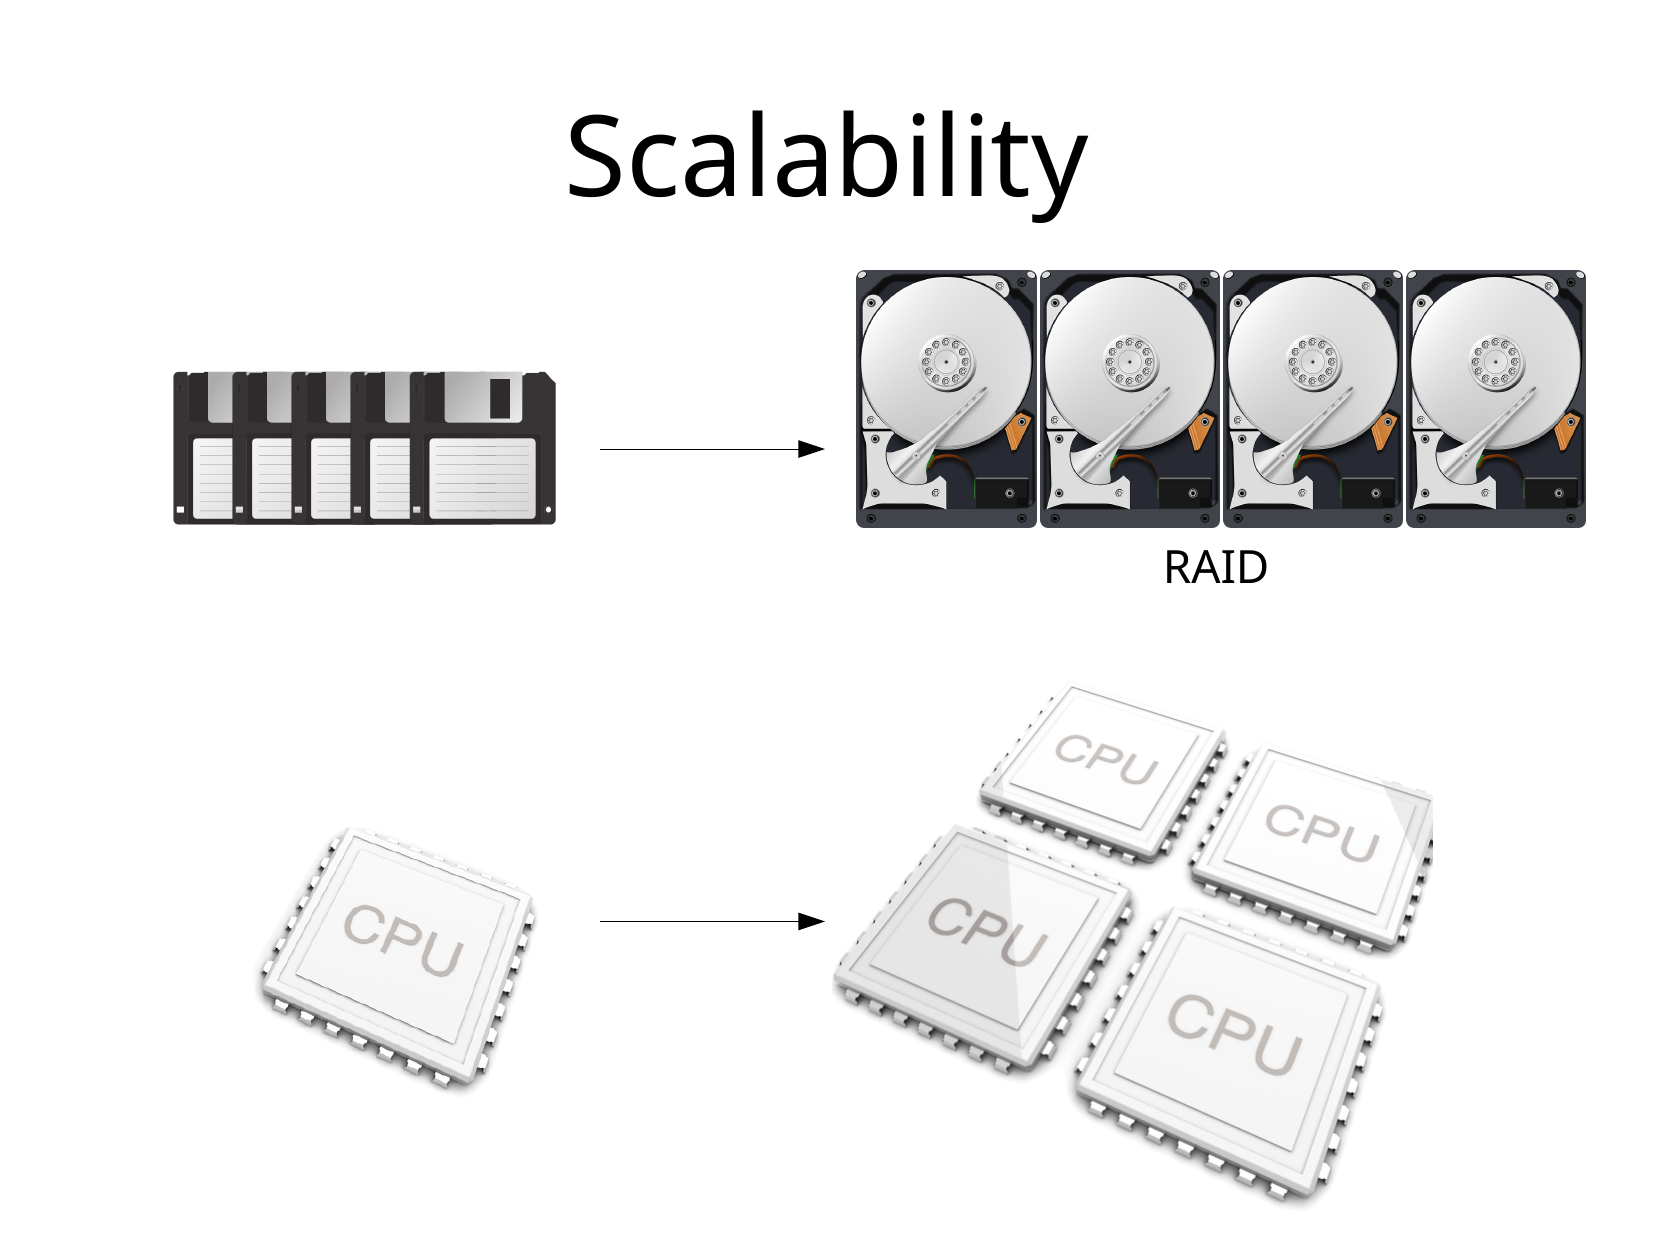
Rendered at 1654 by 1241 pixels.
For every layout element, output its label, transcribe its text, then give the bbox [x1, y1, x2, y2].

picture [1223, 270, 1403, 526]
picture [1406, 270, 1586, 528]
picture [856, 270, 1037, 528]
text_box RAID [1148, 526, 1419, 594]
picture [1040, 270, 1220, 528]
picture [832, 646, 1433, 1233]
title Scalability [82, 49, 1571, 257]
picture [45, 595, 579, 1116]
picture [75, 327, 654, 570]
